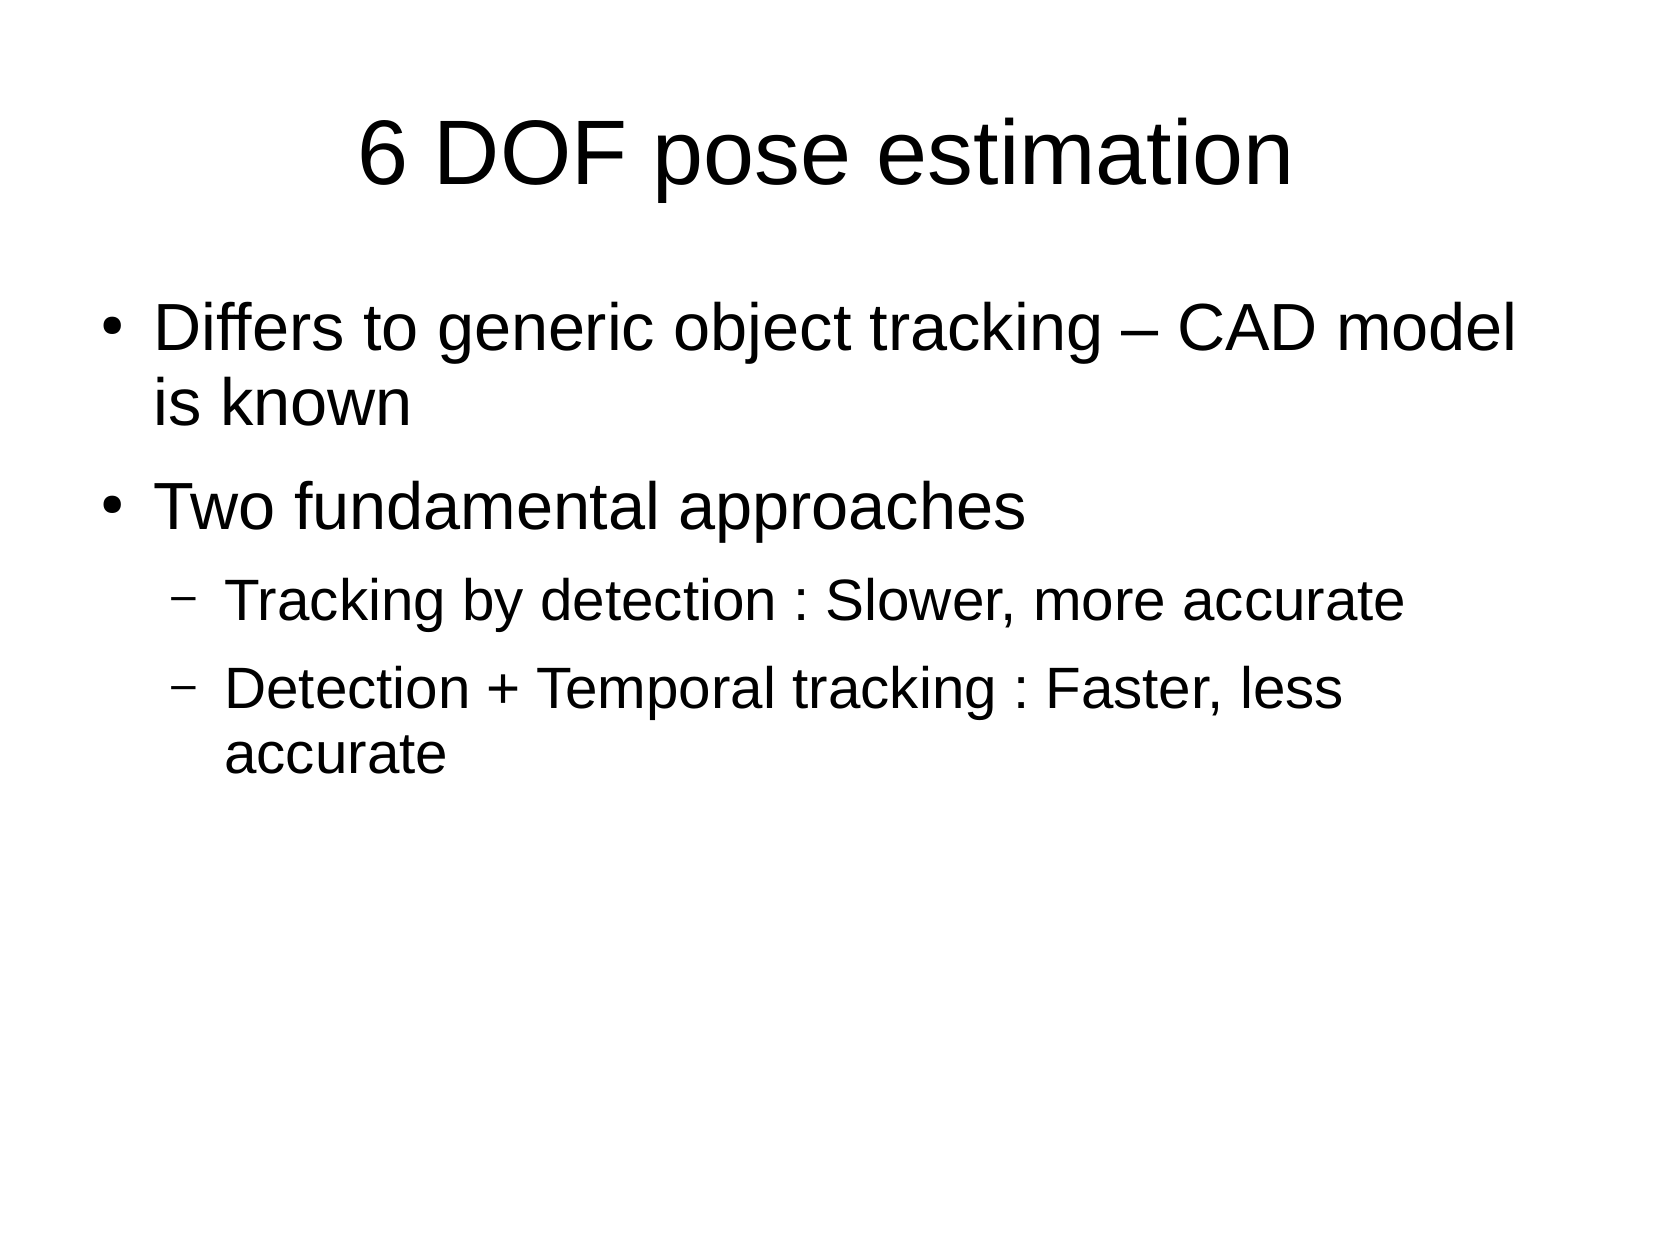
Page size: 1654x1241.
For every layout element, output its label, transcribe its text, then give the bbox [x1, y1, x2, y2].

title 6 DOF pose estimation [82, 49, 1571, 257]
list Differs to generic object tracking – CAD model is known Two fundamental approaches Tracking by detection : Slower, more accurate Detection + Temporal tracking : Faster, less accurate [82, 290, 1571, 1010]
